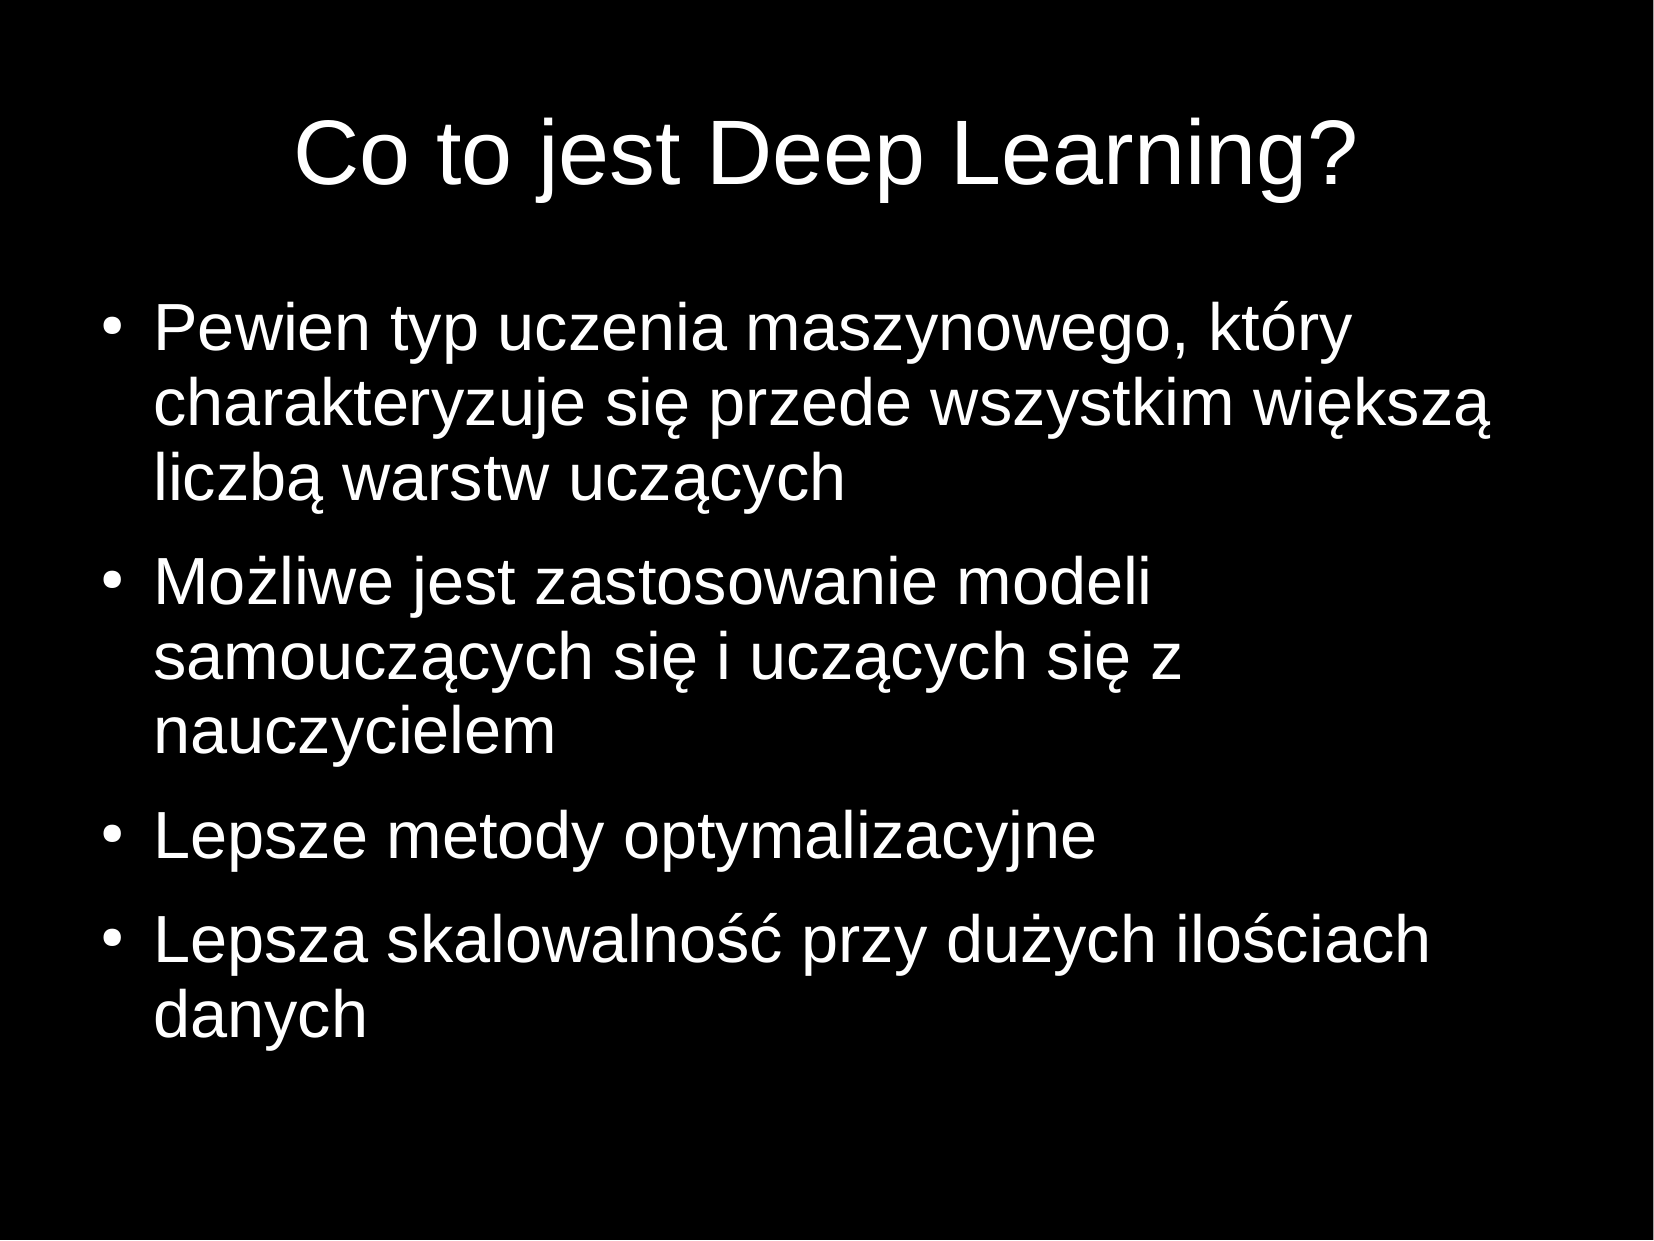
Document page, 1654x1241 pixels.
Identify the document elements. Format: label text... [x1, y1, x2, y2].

title Co to jest Deep Learning? [82, 49, 1571, 257]
list Pewien typ uczenia maszynowego, który charakteryzuje się przede wszystkim większą liczbą warstw uczących Możliwe jest zastosowanie modeli samouczących się i uczących się z nauczycielem Lepsze metody optymalizacyjne Lepsza skalowalność przy dużych ilościach danych [82, 290, 1571, 1109]
